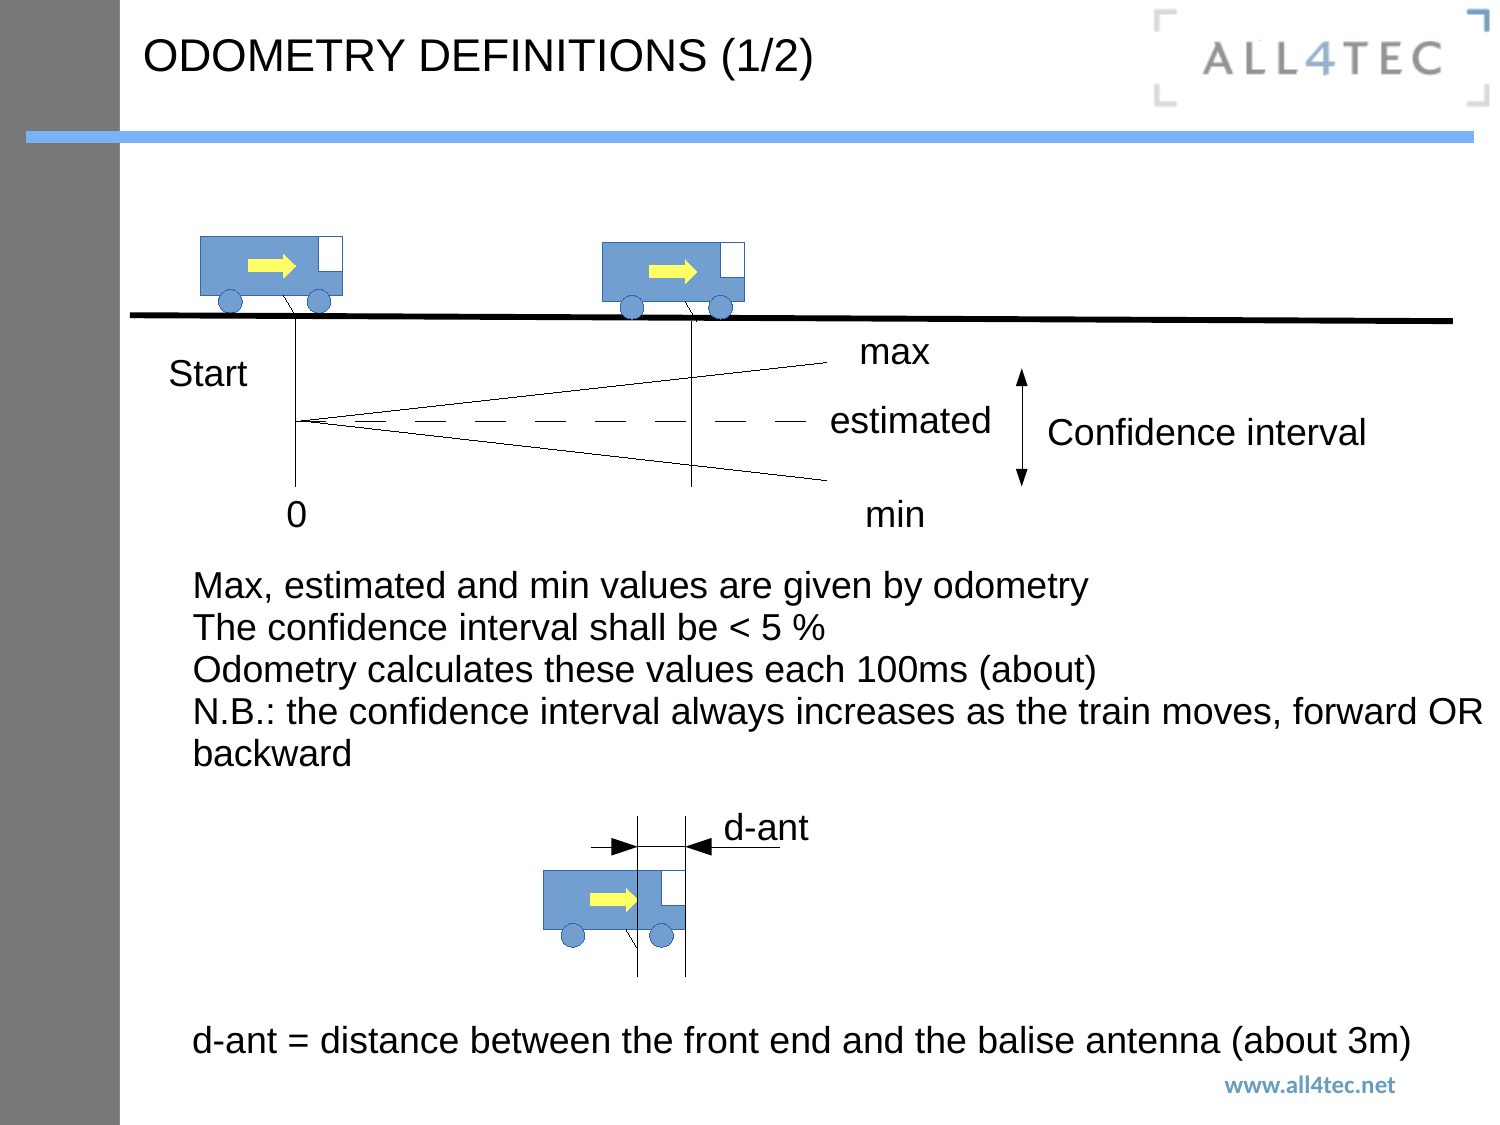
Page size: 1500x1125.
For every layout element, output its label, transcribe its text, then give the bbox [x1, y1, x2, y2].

text_box Confidence interval [1032, 403, 1382, 461]
text_box d-ant = distance between the front end and the balise antenna (about 3m) [177, 1012, 1428, 1069]
text_box [602, 242, 745, 320]
text_box [638, 870, 685, 948]
text_box 0 [271, 486, 323, 544]
text_box d-ant [708, 799, 824, 857]
text_box [543, 870, 637, 948]
text_box Start [153, 344, 263, 402]
title ODOMETRY DEFINITIONS (1/2) [130, 19, 1152, 114]
text_box min [850, 486, 941, 544]
text_box [200, 236, 343, 313]
text_box Max, estimated and min values are given by odometry The confidence interval shall be < 5 % Odometry calculates these values each 100ms (about) N.B.: the confidence interval always increases as the train moves, forward OR backward [177, 557, 1500, 800]
picture [1151, 7, 1493, 109]
text_box estimated [815, 392, 1007, 449]
text_box max [844, 323, 946, 381]
